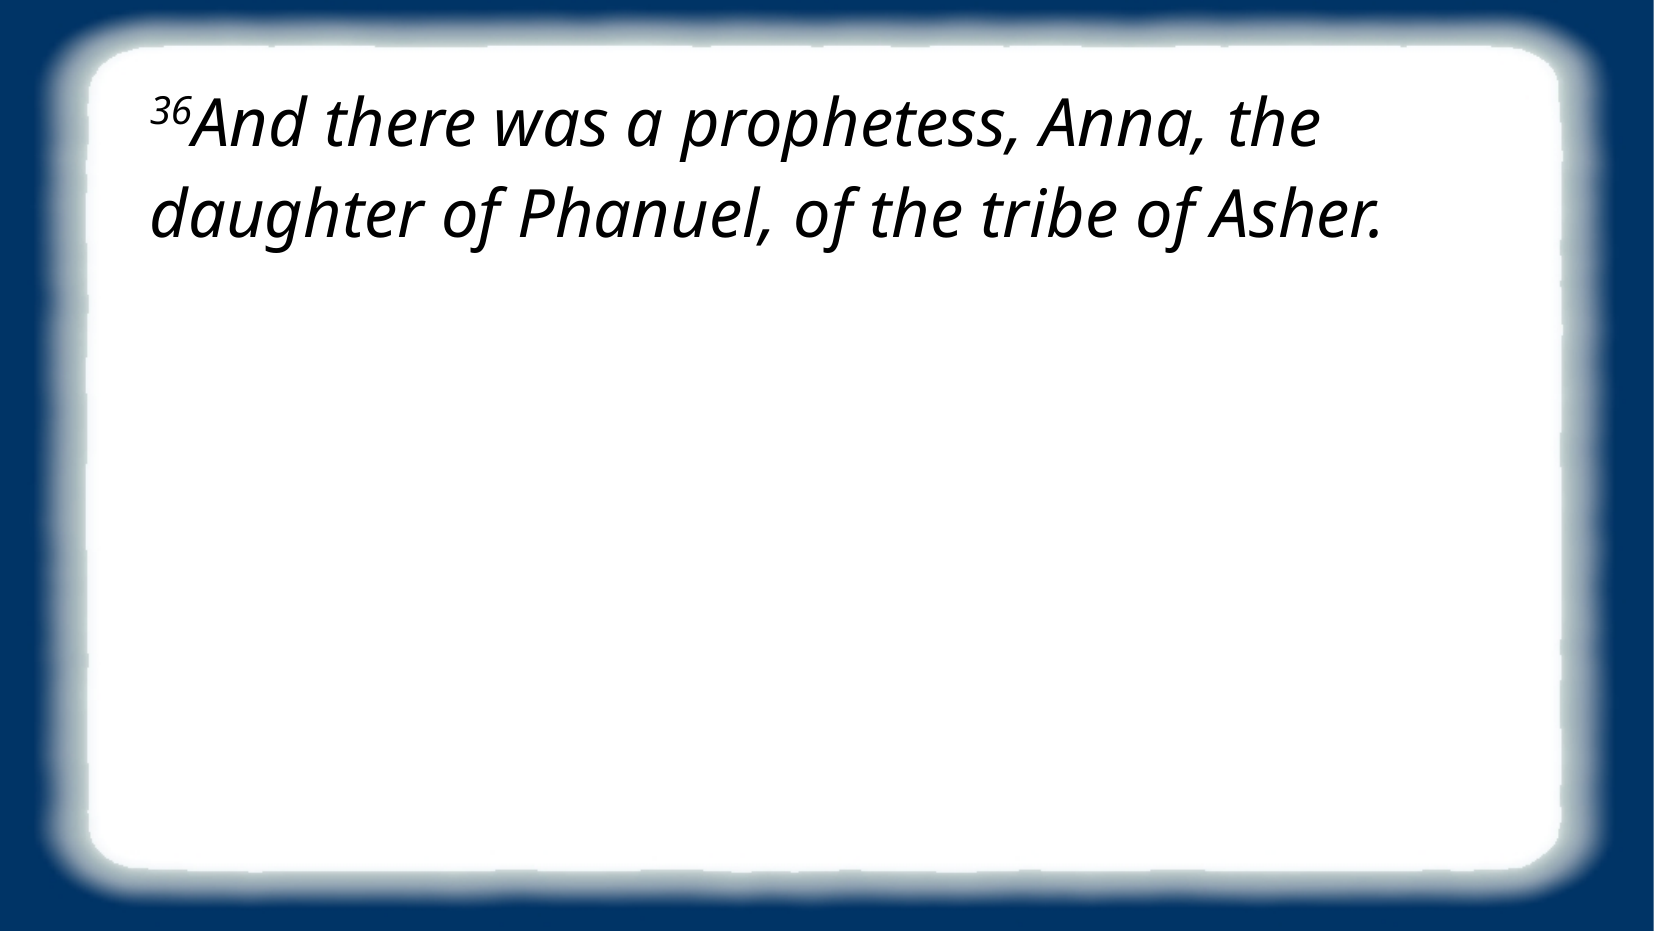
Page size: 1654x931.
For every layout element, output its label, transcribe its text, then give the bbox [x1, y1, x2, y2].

picture [0, 0, 1654, 931]
text_box 36And there was a prophetess, Anna, the daughter of Phanuel, of the tribe of Asher. [135, 67, 1531, 286]
